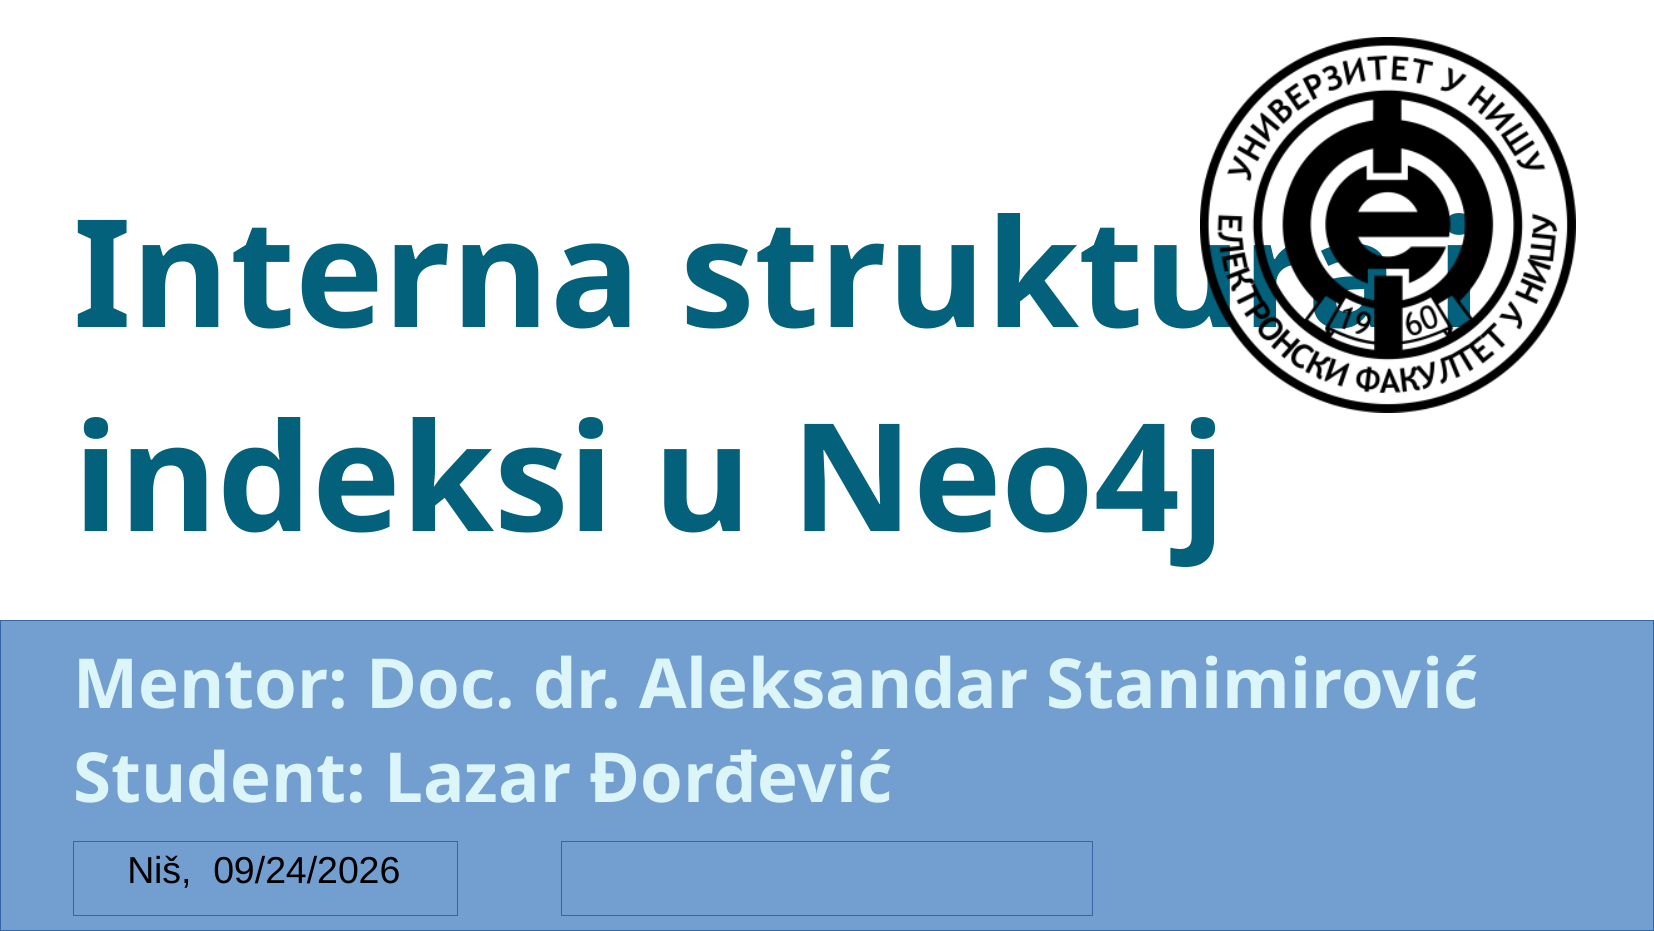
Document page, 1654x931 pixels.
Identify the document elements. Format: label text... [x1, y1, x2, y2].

text_box 04/30/2023 [241, 841, 457, 912]
text_box Niš, [112, 841, 241, 912]
picture [1200, 37, 1576, 413]
title Interna struktura i indeksi u Neo4j [73, 44, 1551, 576]
subtitle Mentor: Doc. dr. Aleksandar Stanimirović Student: Lazar Đorđević [73, 634, 1551, 827]
